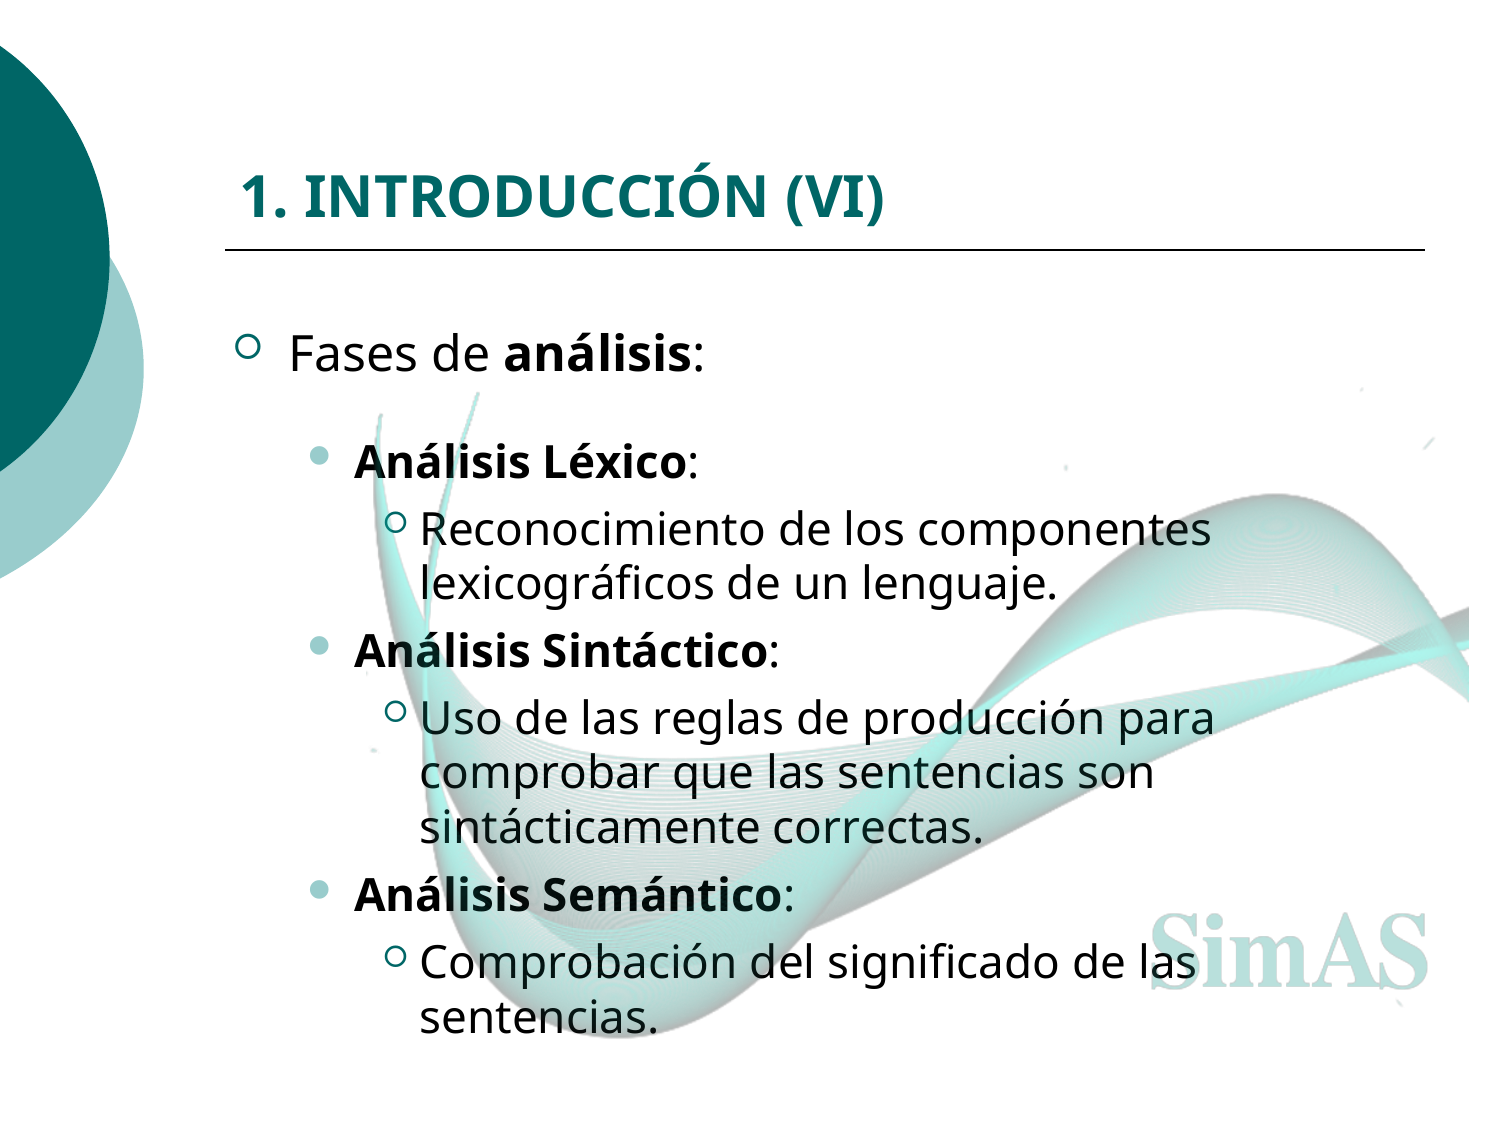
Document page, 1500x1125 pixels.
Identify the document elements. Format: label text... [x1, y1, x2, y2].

list Fases de análisis: Análisis Léxico: Reconocimiento de los componentes lexicográficos de un lenguaje. Análisis Sintáctico: Uso de las reglas de producción para comprobar que las sentencias son sintácticamente correctas. Análisis Semántico: Comprobación del significado de las sentencias. [217, 220, 1441, 1124]
title 1. INTRODUCCIÓN (VI) [224, 49, 1425, 220]
picture [366, 386, 1469, 1040]
